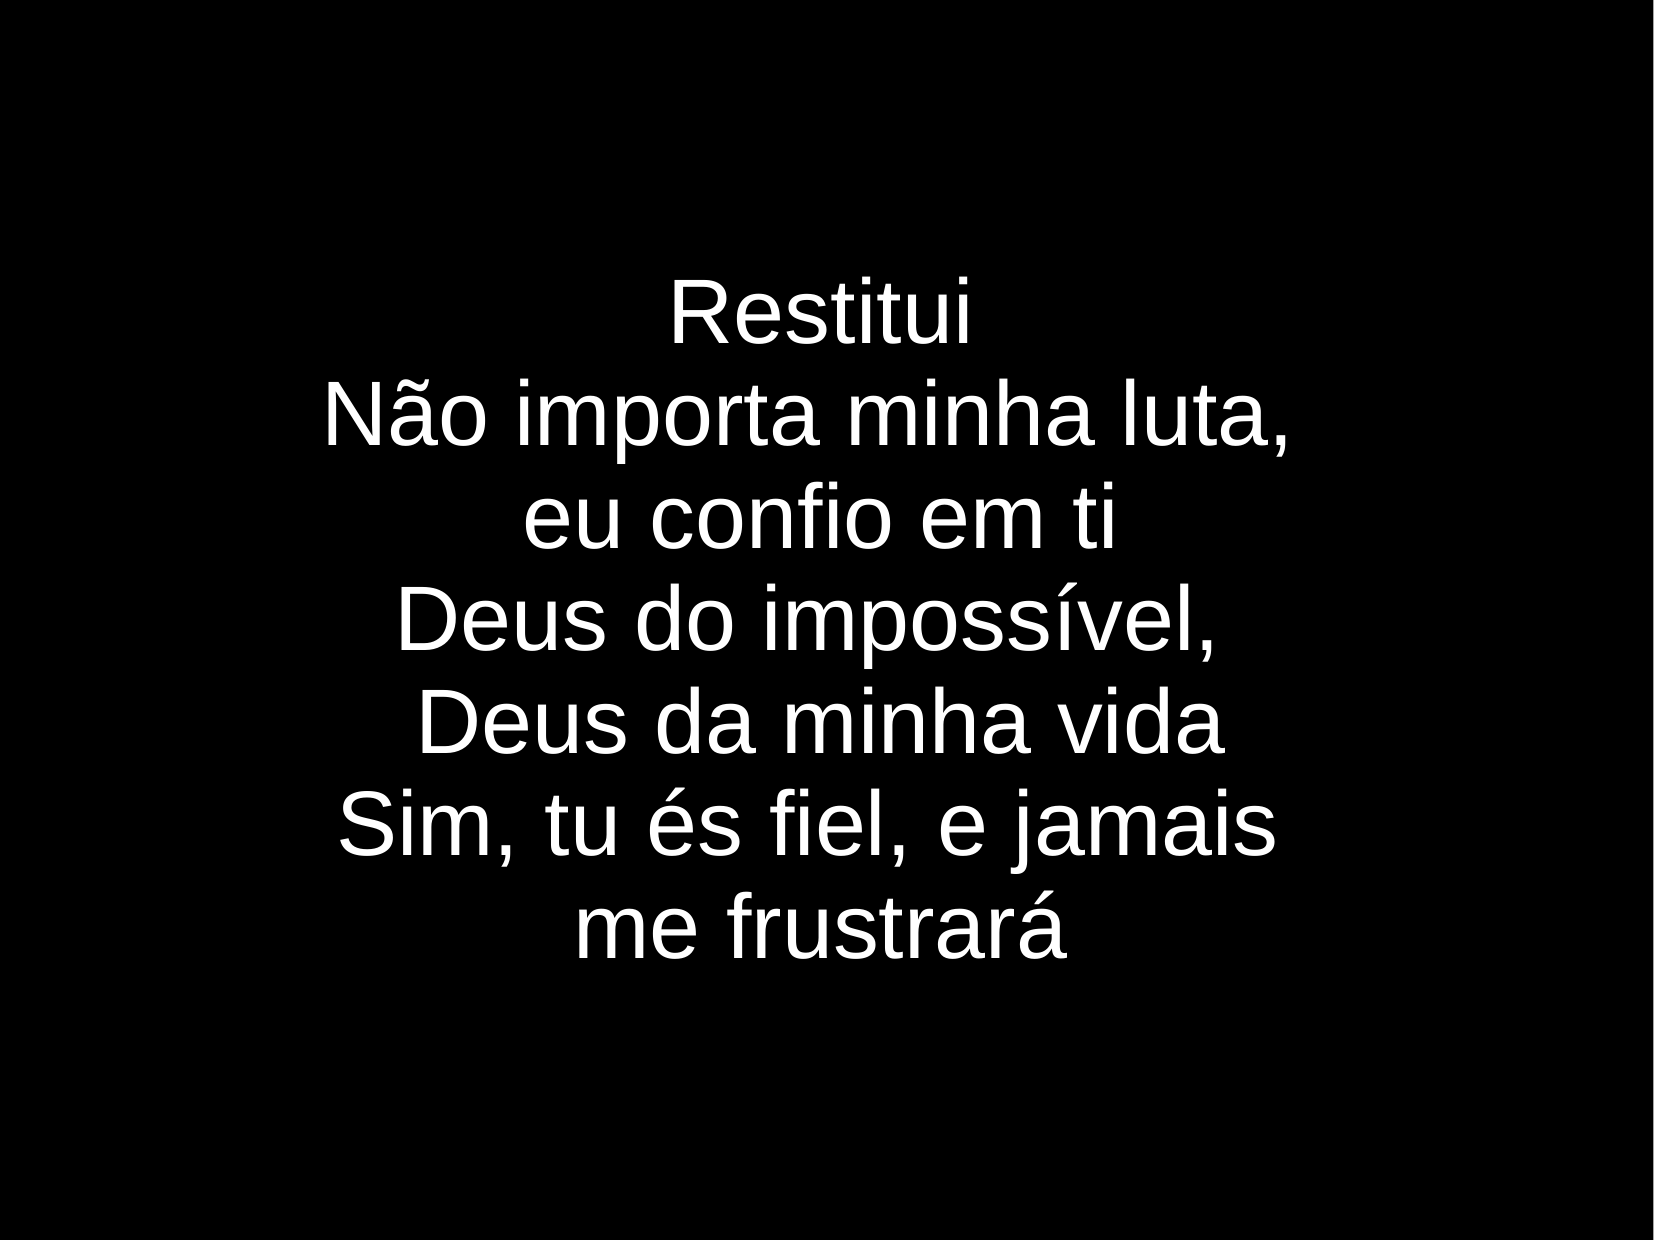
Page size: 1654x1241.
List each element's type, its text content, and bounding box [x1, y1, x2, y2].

subtitle Restitui Não importa minha luta, eu confio em ti Deus do impossível, Deus da minha vida Sim, tu és fiel, e jamais me frustrará [47, 47, 1595, 1191]
